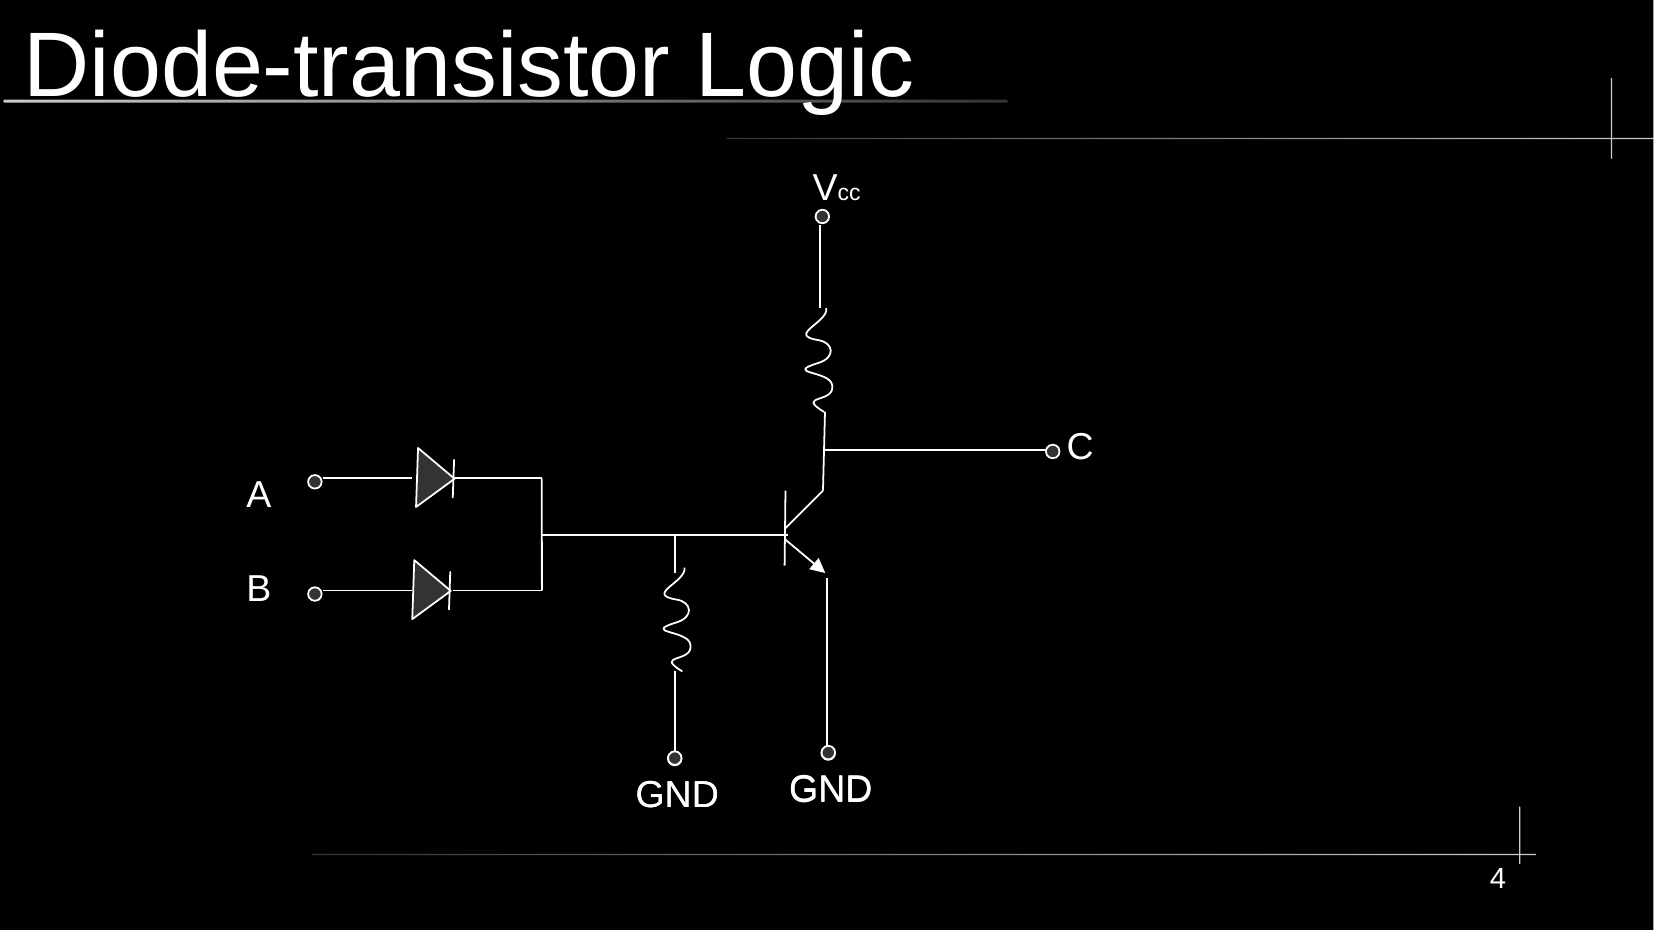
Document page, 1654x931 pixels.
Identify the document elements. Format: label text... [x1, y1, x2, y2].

text_box [667, 751, 682, 765]
text_box [815, 217, 830, 224]
text_box B [231, 560, 287, 618]
text_box [1045, 445, 1051, 458]
text_box [821, 745, 836, 760]
text_box [308, 587, 322, 601]
text_box GND [620, 765, 734, 823]
text_box Vcc [797, 159, 876, 217]
text_box GND [774, 760, 888, 818]
text_box [308, 475, 322, 489]
text_box [412, 560, 451, 620]
text_box C [1051, 418, 1109, 476]
text_box [416, 447, 455, 507]
text_box A [231, 465, 287, 523]
title Diode-transistor Logic [23, 11, 1589, 119]
